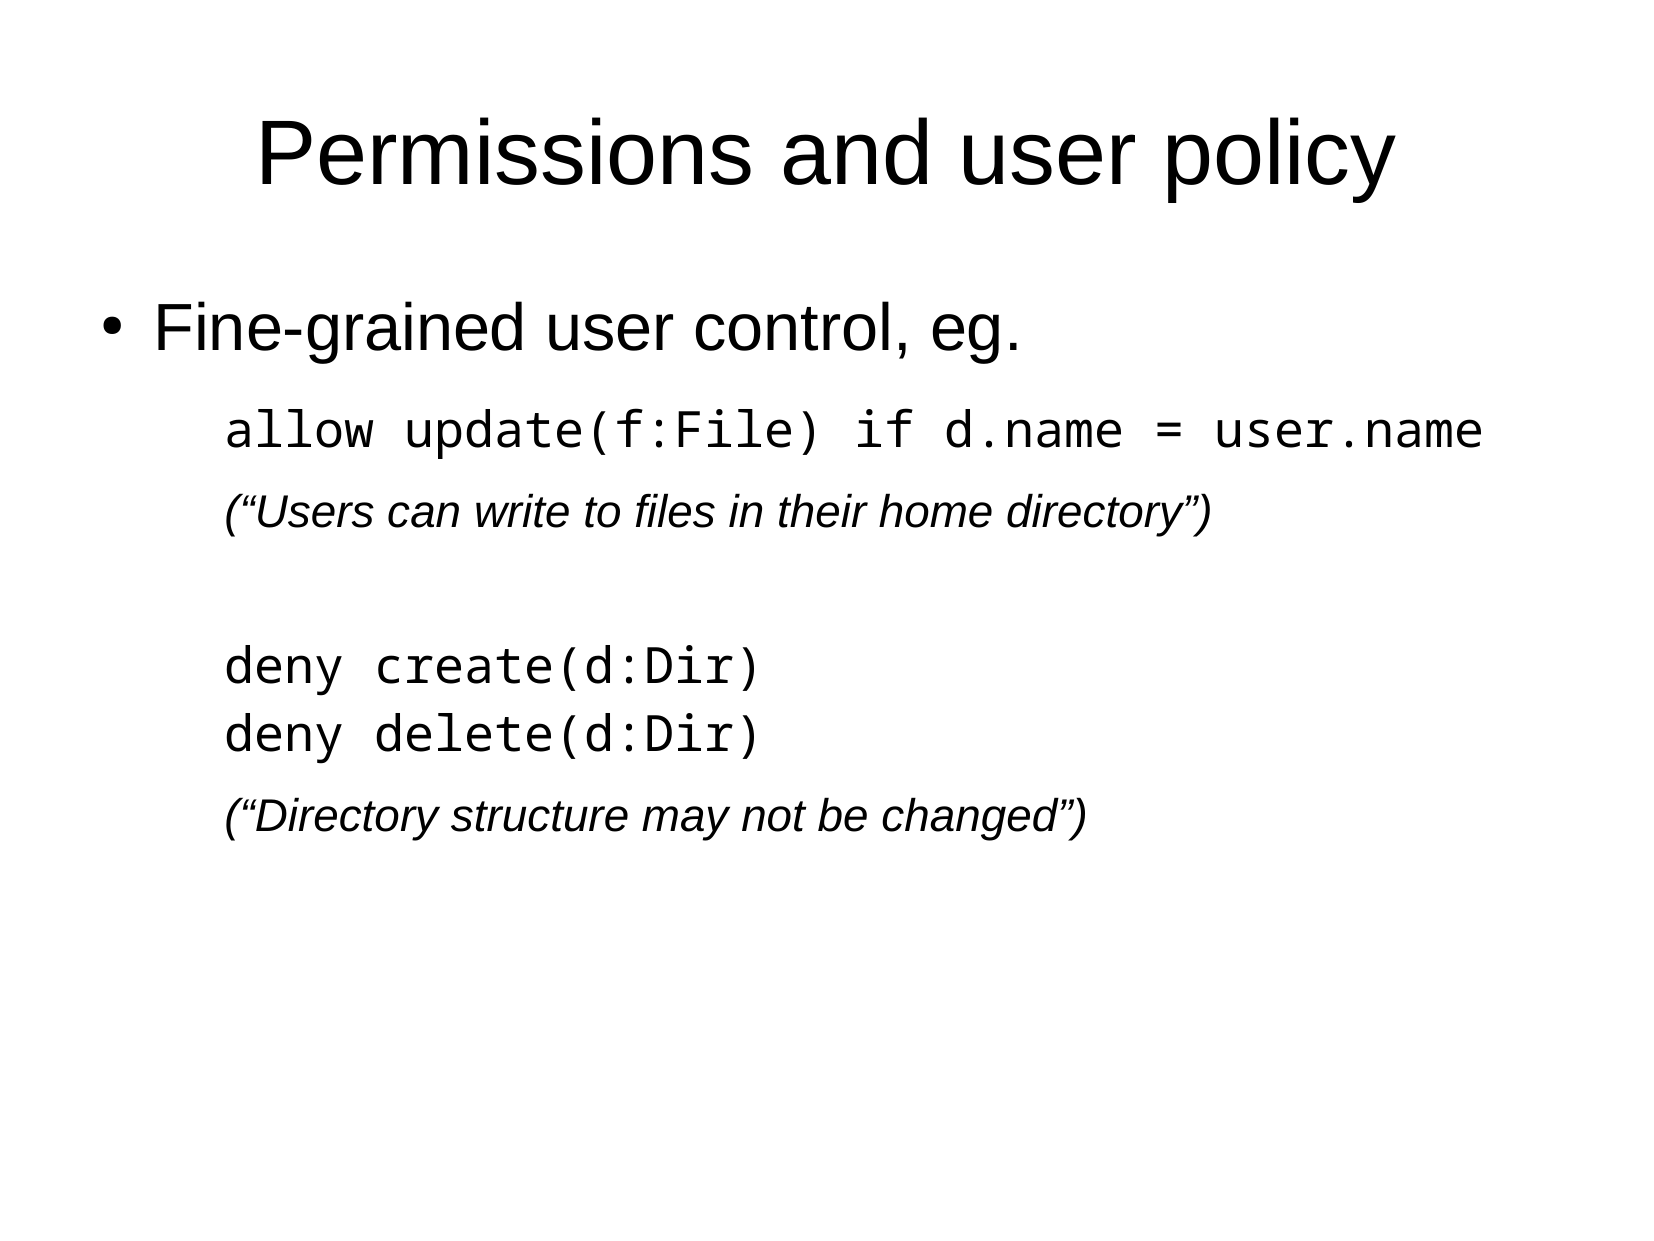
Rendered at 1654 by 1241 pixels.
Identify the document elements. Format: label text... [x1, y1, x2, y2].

title Permissions and user policy [82, 49, 1571, 257]
list Fine-grained user control, eg. allow update(f:File) if d.name = user.name (“Users can write to files in their home directory”) deny create(d:Dir) deny delete(d:Dir) (“Directory structure may not be changed”) [82, 290, 1571, 1109]
